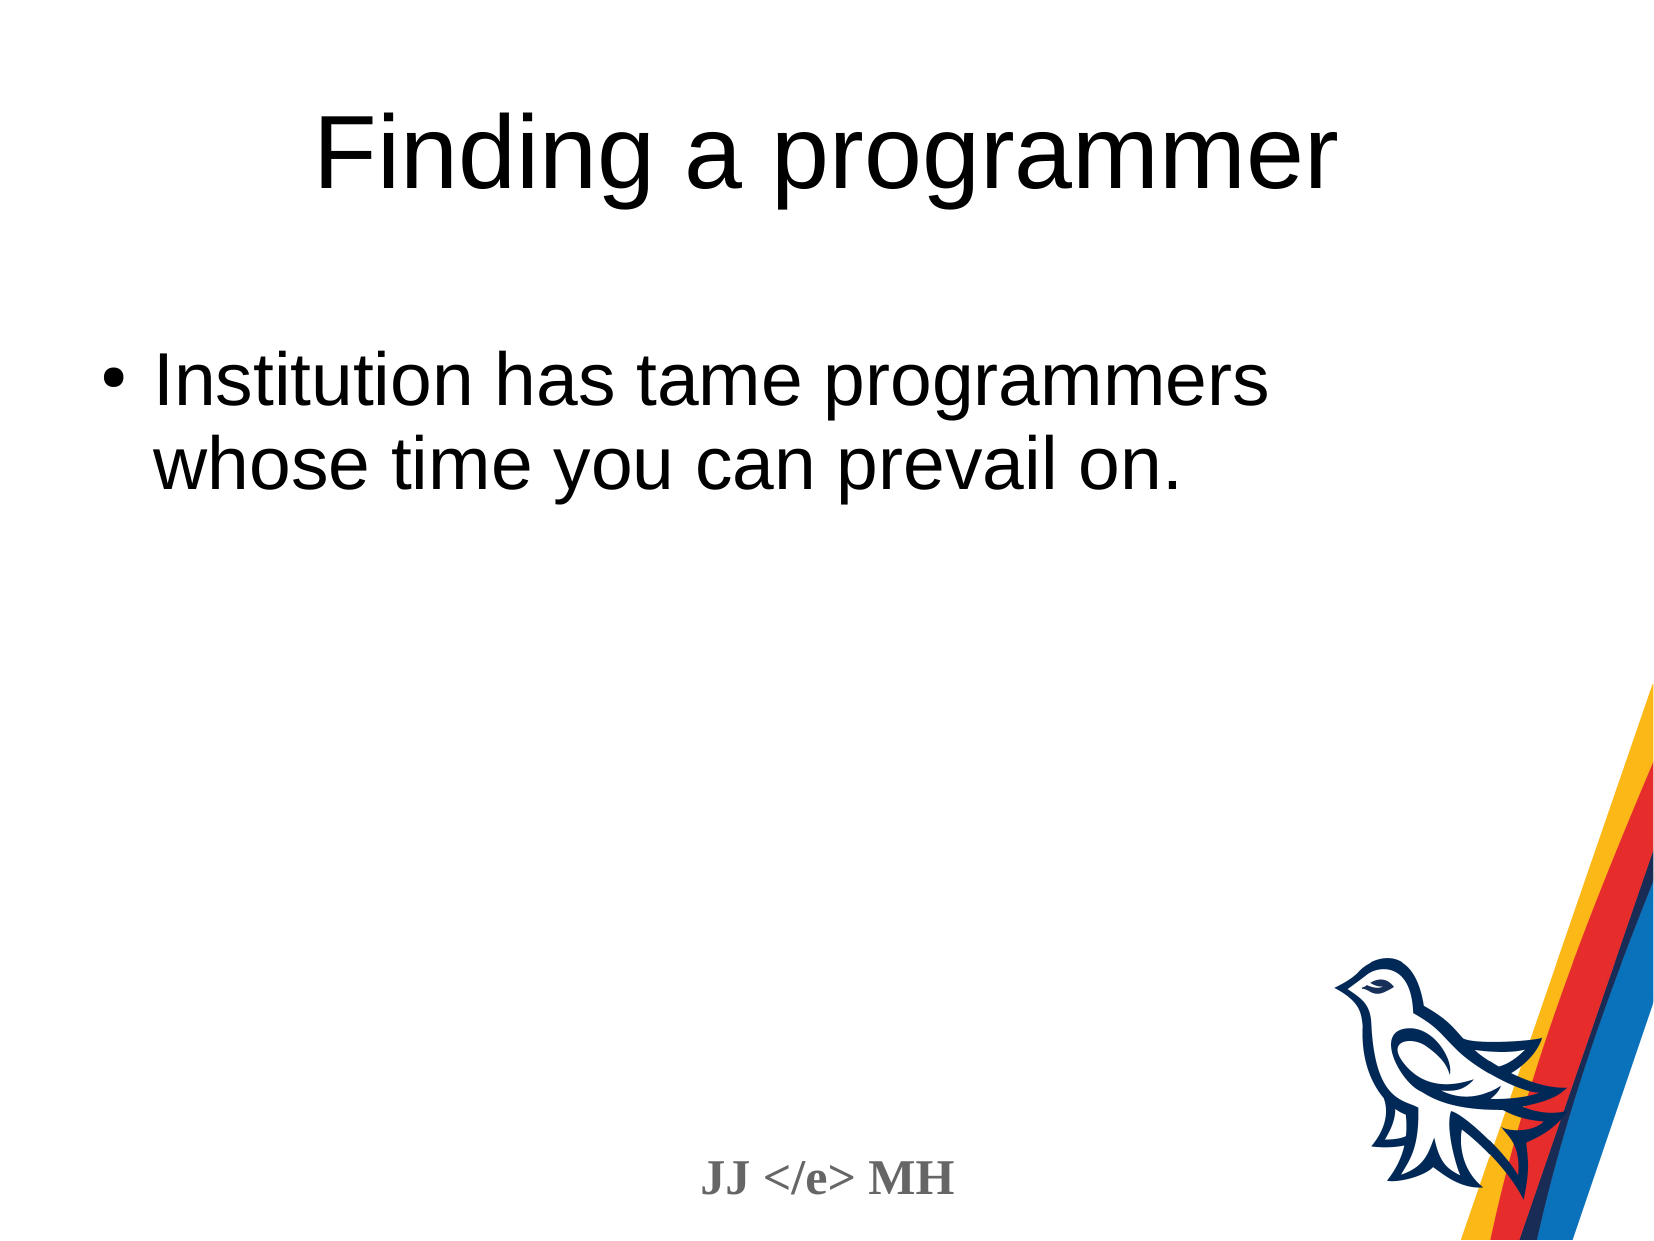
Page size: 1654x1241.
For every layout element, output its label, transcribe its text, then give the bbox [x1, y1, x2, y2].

list Institution has tame programmers whose time you can prevail on. [82, 337, 1300, 1057]
title Finding a programmer [82, 49, 1571, 257]
picture [1324, 684, 1654, 1240]
